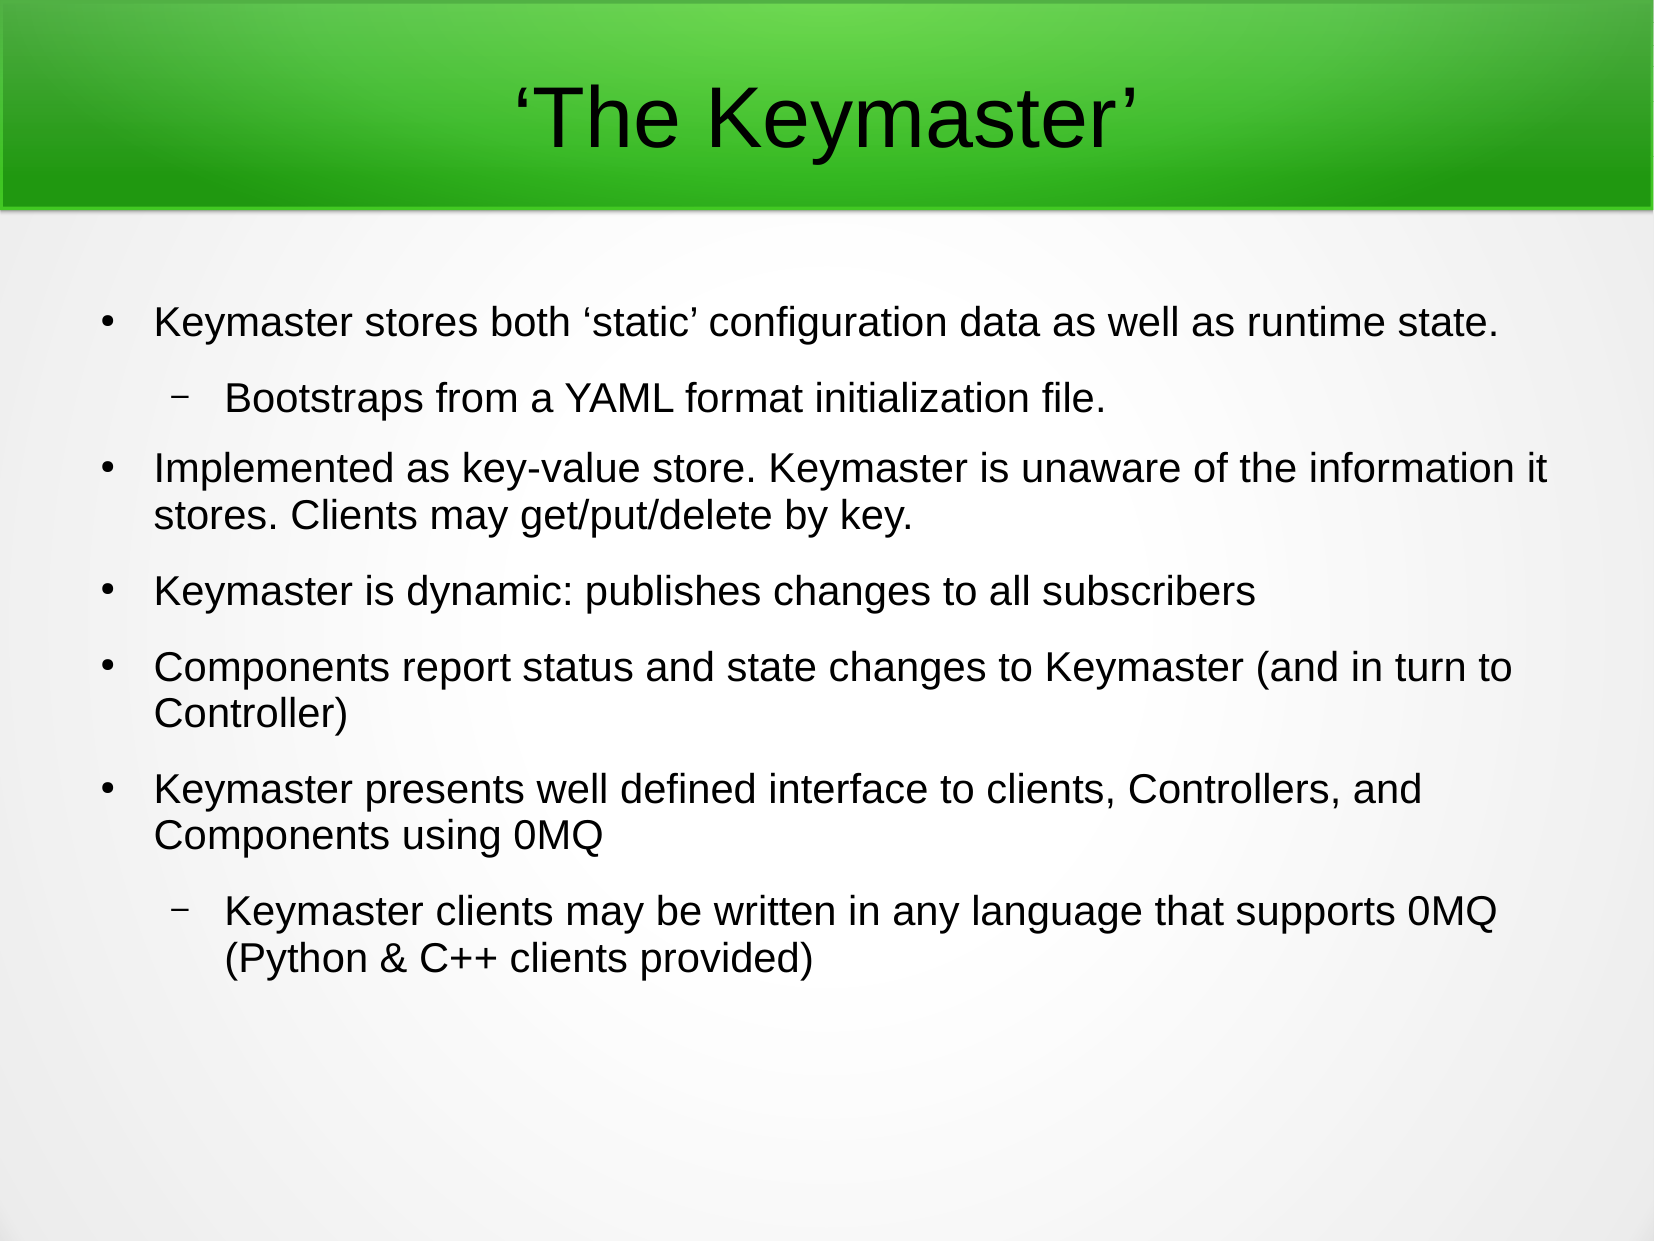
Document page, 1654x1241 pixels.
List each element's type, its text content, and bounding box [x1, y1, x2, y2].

title ‘The Keymaster’ [82, 47, 1571, 189]
list Keymaster stores both ‘static’ configuration data as well as runtime state. Bootstraps from a YAML format initialization file. Implemented as key-value store. Keymaster is unaware of the information it stores. Clients may get/put/delete by key. Keymaster is dynamic: publishes changes to all subscribers Components report status and state changes to Keymaster (and in turn to Controller) Keymaster presents well defined interface to clients, Controllers, and Components using 0MQ Keymaster clients may be written in any language that supports 0MQ (Python & C++ clients provided) [82, 299, 1571, 1019]
